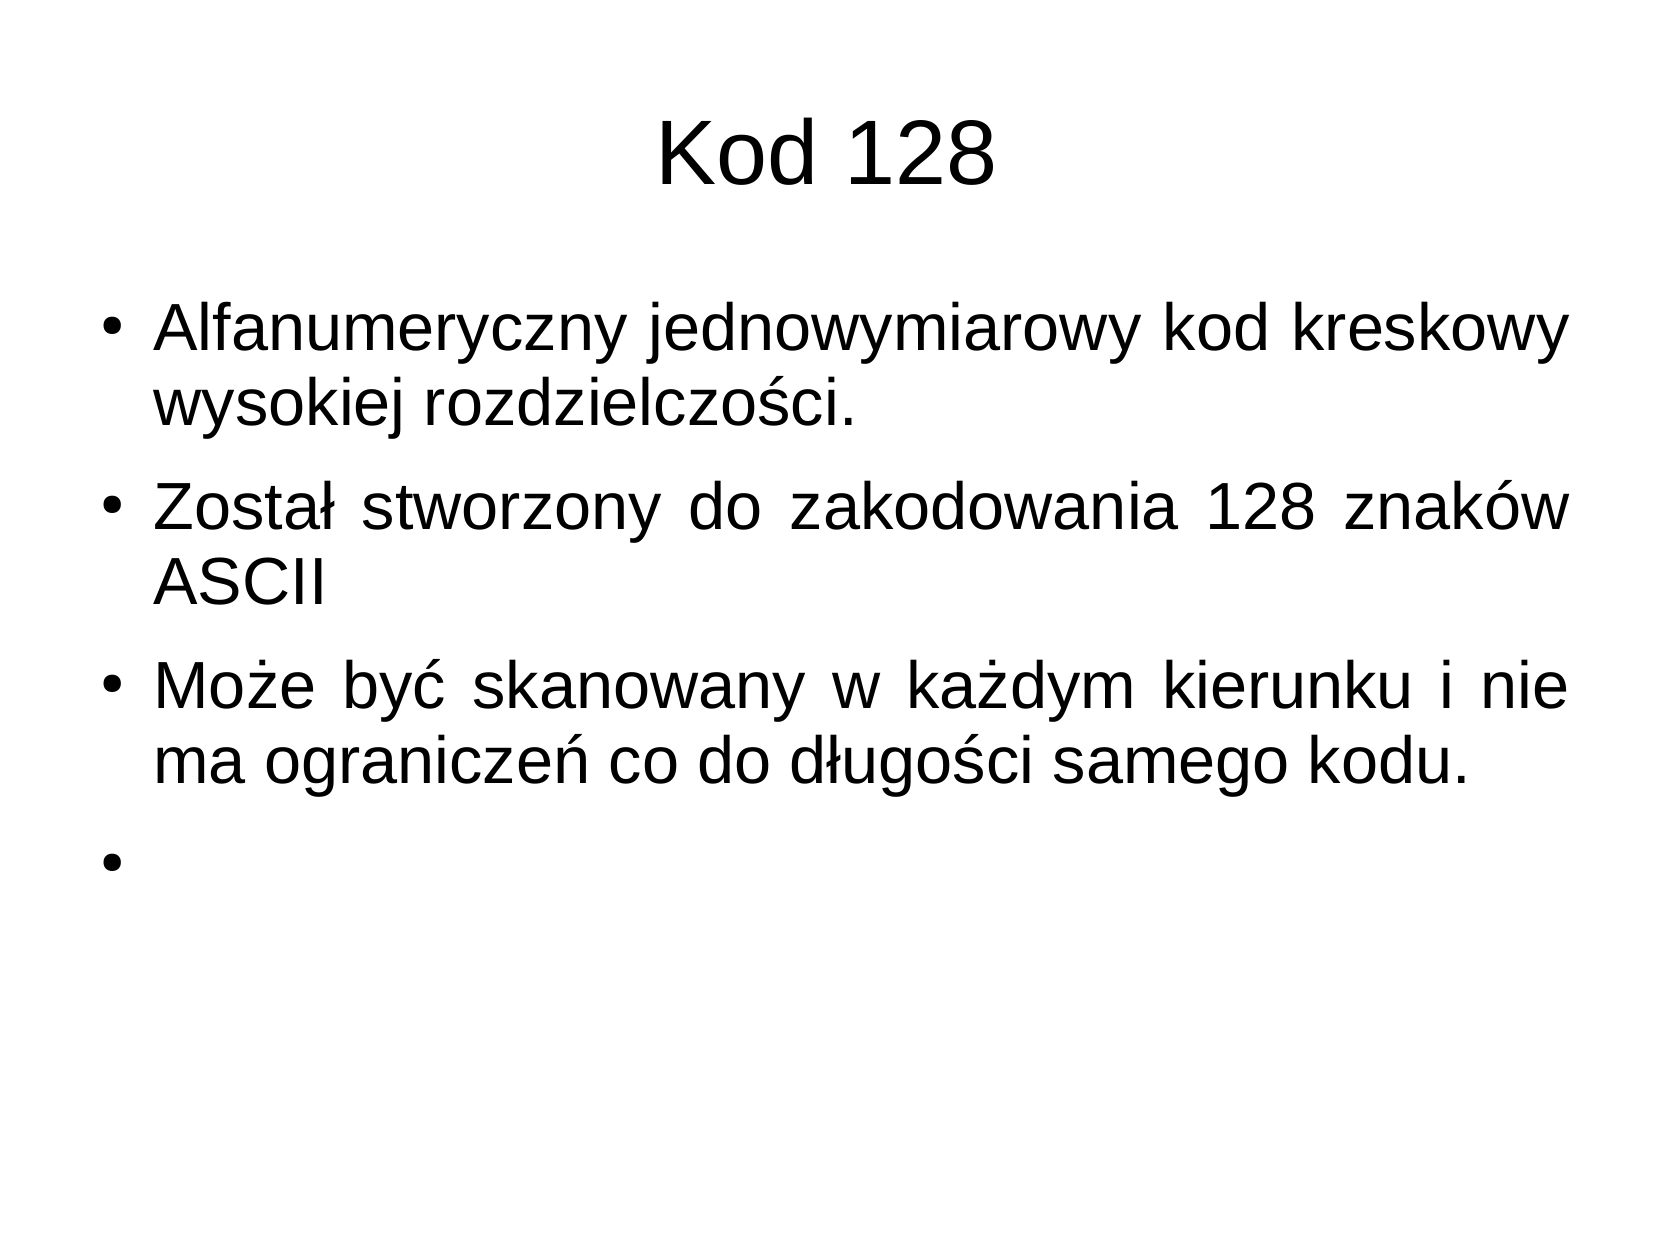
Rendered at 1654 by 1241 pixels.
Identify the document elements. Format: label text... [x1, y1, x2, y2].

list Alfanumeryczny jednowymiarowy kod kreskowy wysokiej rozdzielczości. Został stworzony do zakodowania 128 znaków ASCII Może być skanowany w każdym kierunku i nie ma ograniczeń co do długości samego kodu. [82, 290, 1571, 1010]
title Kod 128 [82, 49, 1571, 257]
